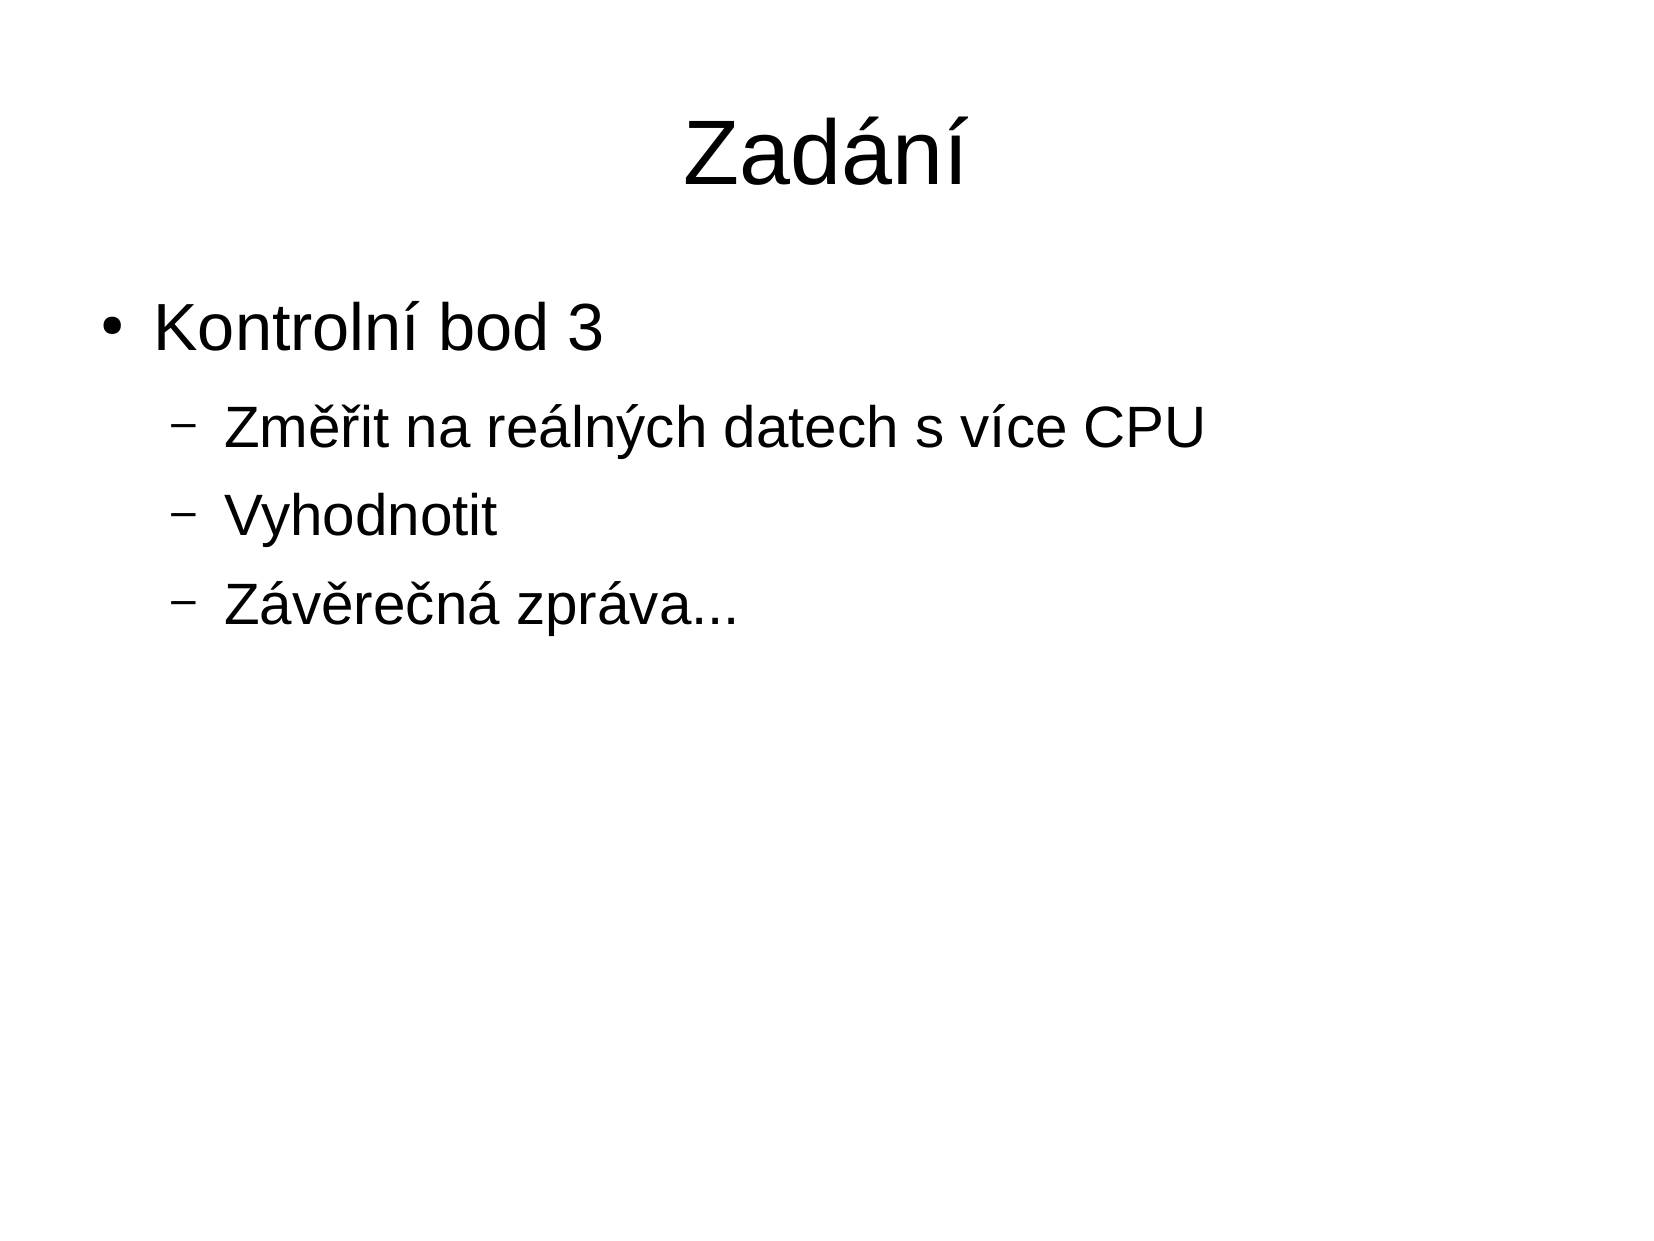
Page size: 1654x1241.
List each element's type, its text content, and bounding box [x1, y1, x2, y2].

list Kontrolní bod 3 Změřit na reálných datech s více CPU Vyhodnotit Závěrečná zpráva... [82, 290, 1571, 1010]
title Zadání [82, 49, 1571, 257]
